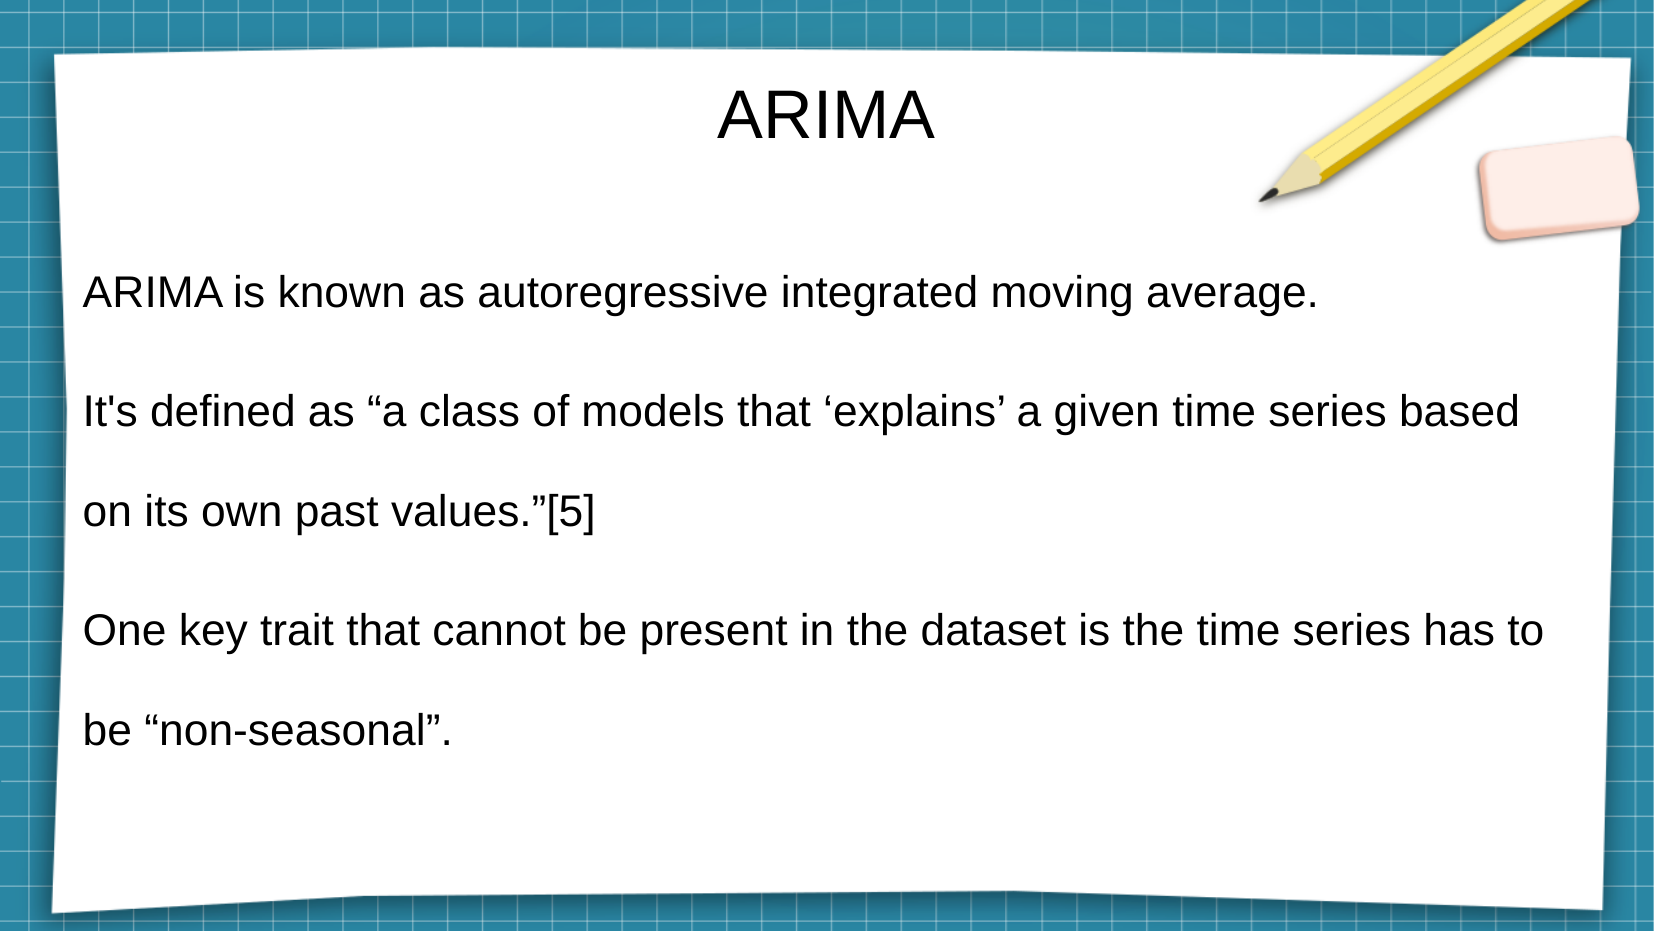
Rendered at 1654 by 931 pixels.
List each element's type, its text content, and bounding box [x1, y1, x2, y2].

title ARIMA [82, 37, 1571, 193]
list ARIMA is known as autoregressive integrated moving average. It's defined as “a class of models that ‘explains’ a given time series based on its own past values.”[5] One key trait that cannot be present in the dataset is the time series has to be “non-seasonal”. [82, 217, 1571, 758]
picture [0, 0, 1654, 931]
